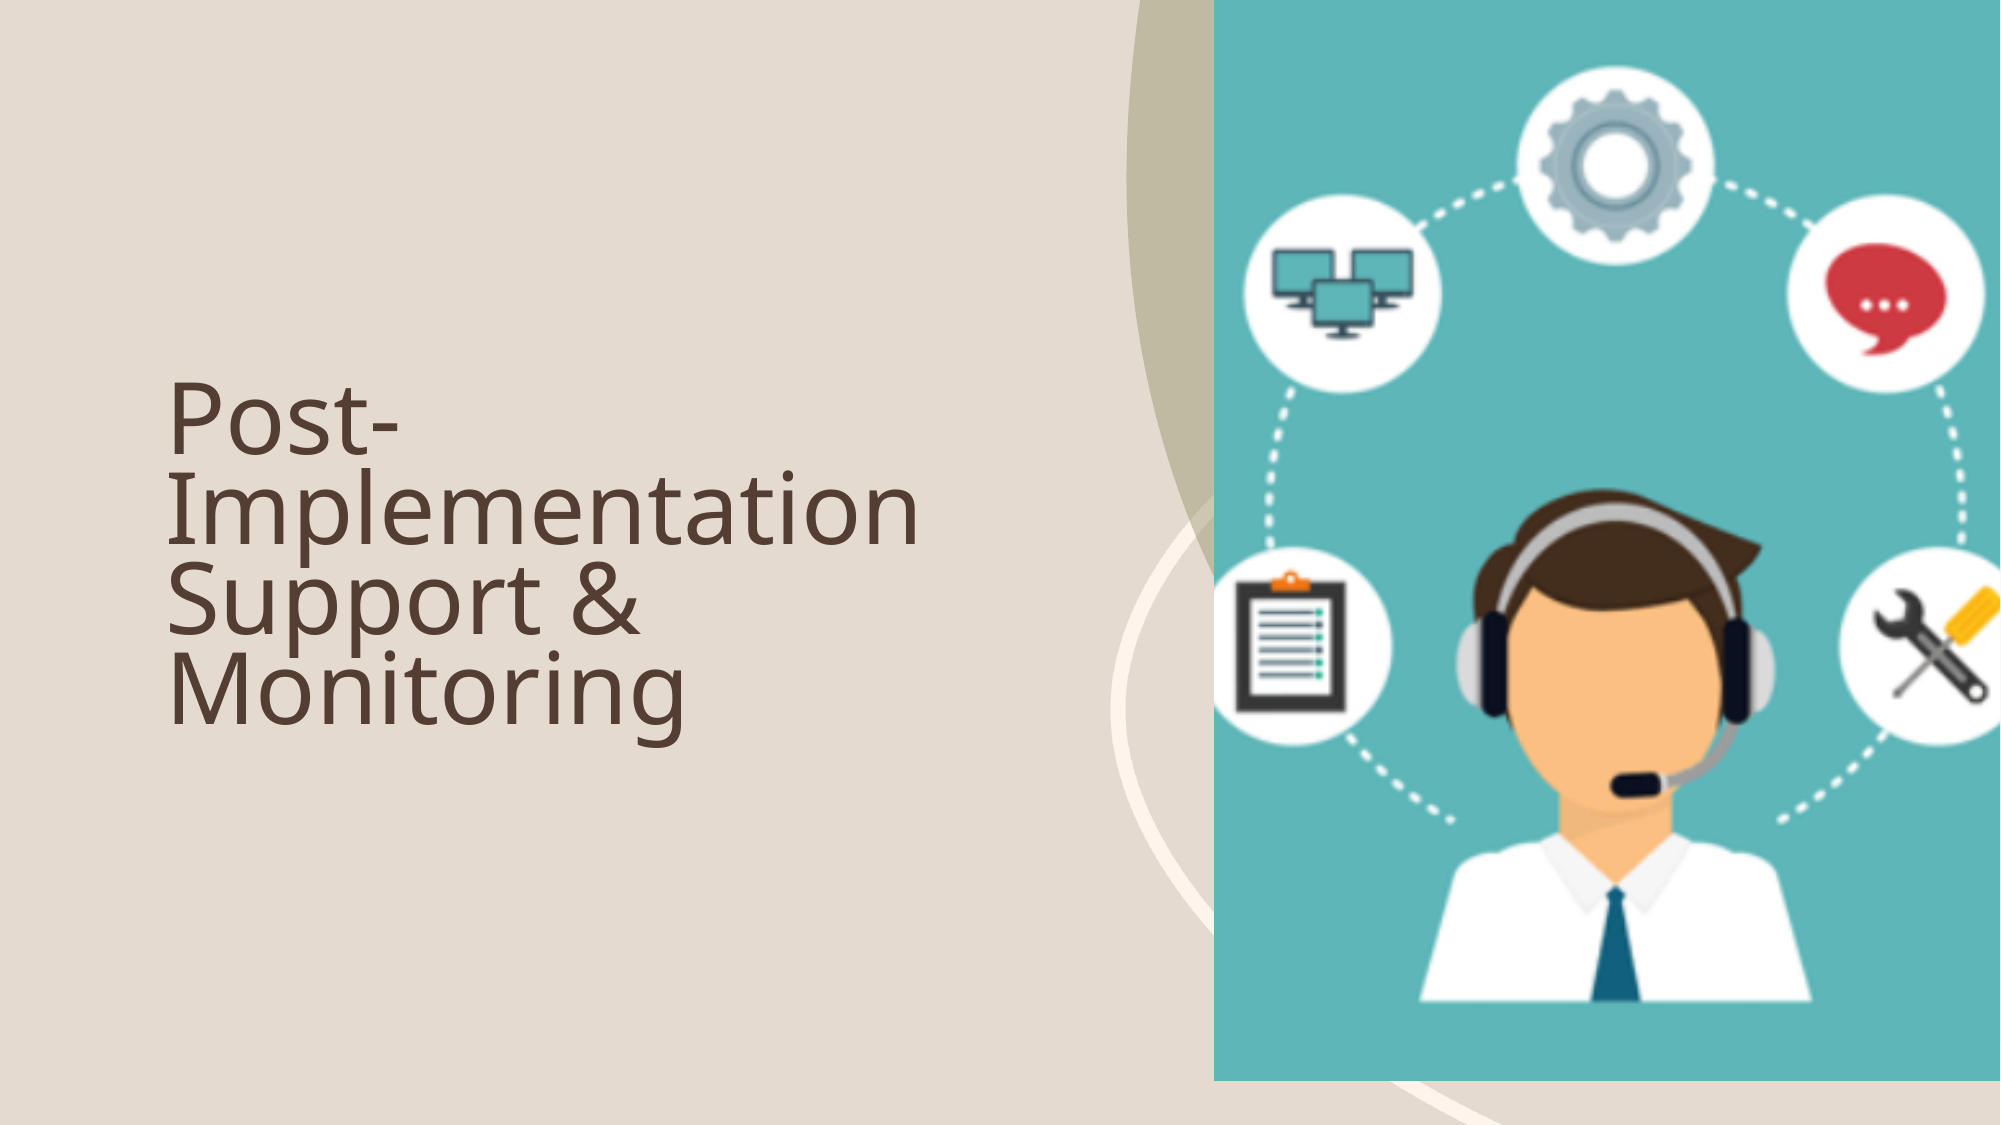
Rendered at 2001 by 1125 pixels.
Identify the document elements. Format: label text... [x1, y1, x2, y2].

title Post-Implementation Support & Monitoring [150, 149, 1076, 976]
picture [1214, 0, 2000, 1081]
